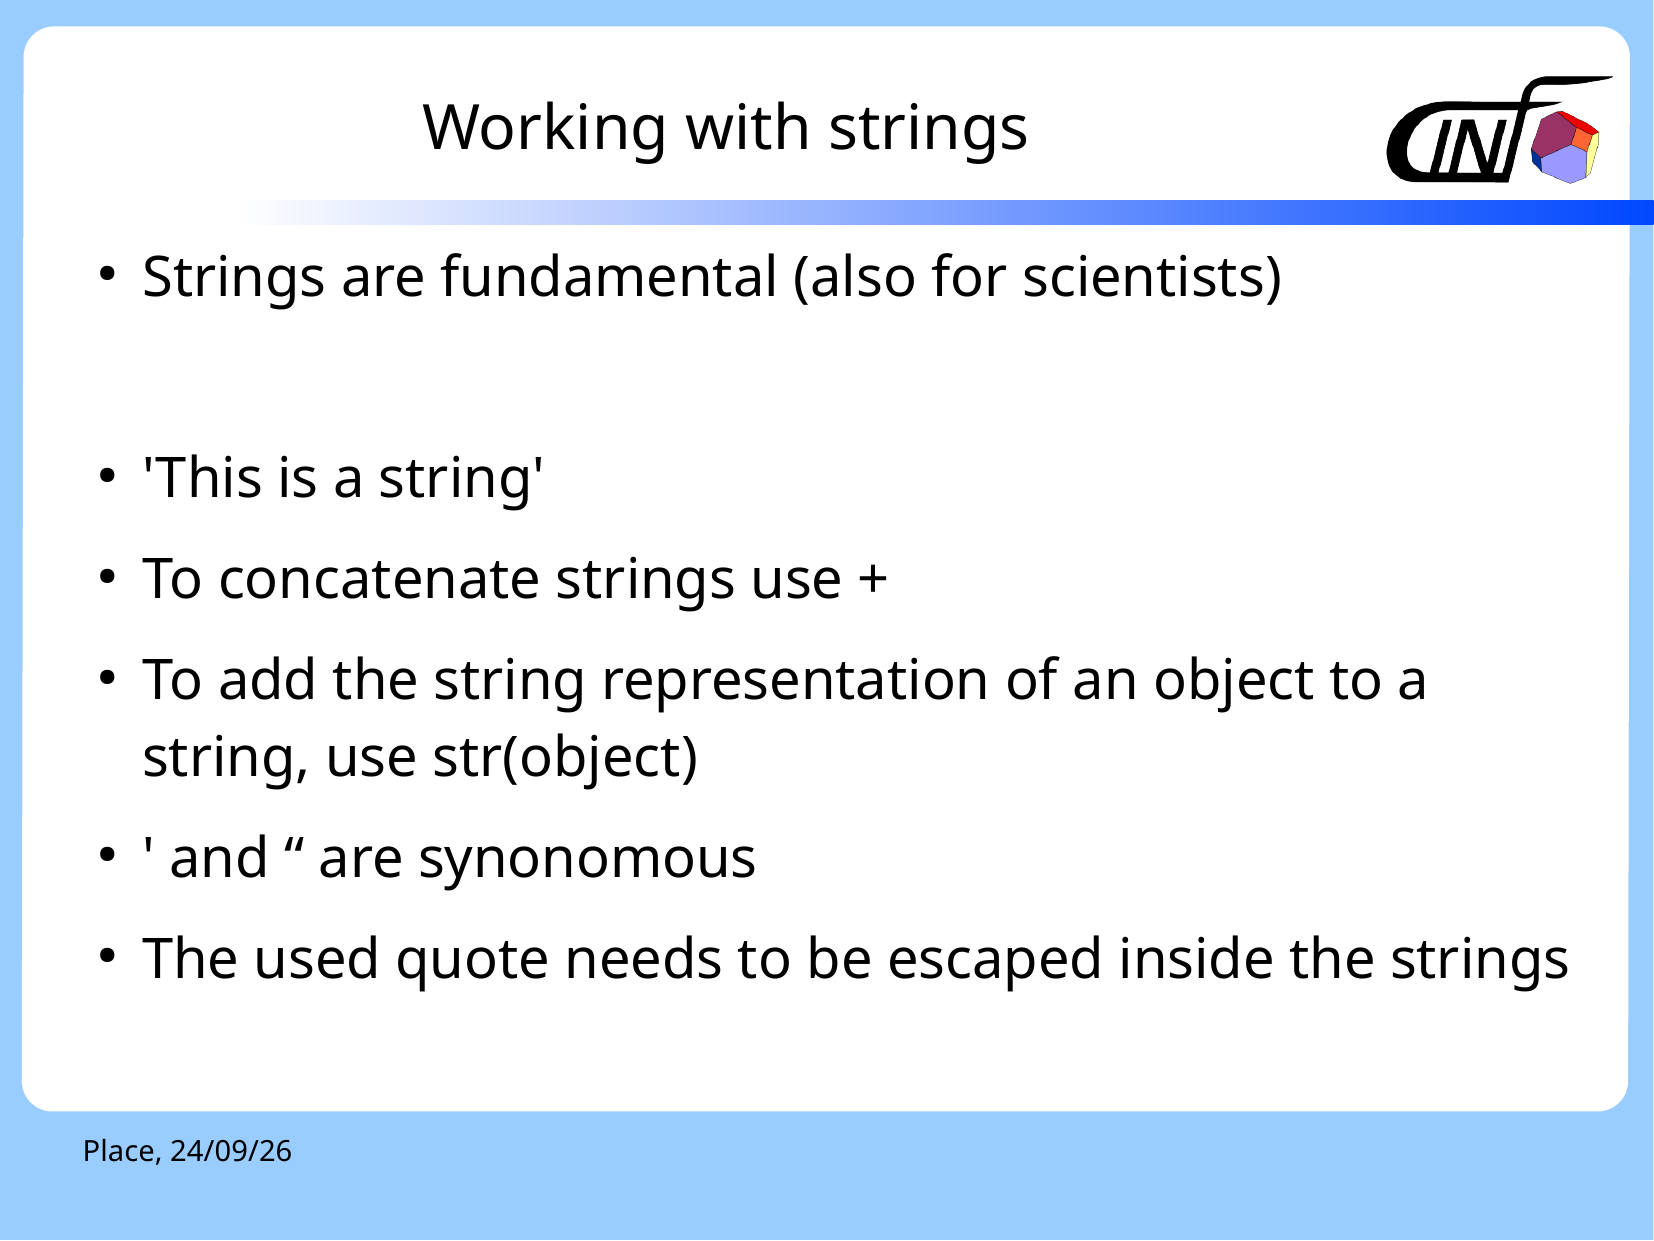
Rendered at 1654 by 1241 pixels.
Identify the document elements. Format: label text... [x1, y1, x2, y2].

list Strings are fundamental (also for scientists) 'This is a string' To concatenate strings use + To add the string representation of an object to a string, use str(object) ' and “ are synonomous The used quote needs to be escaped inside the strings [82, 236, 1595, 1055]
picture [1386, 76, 1613, 184]
table_header B [956, 201, 961, 224]
title Working with strings [82, 49, 1371, 201]
